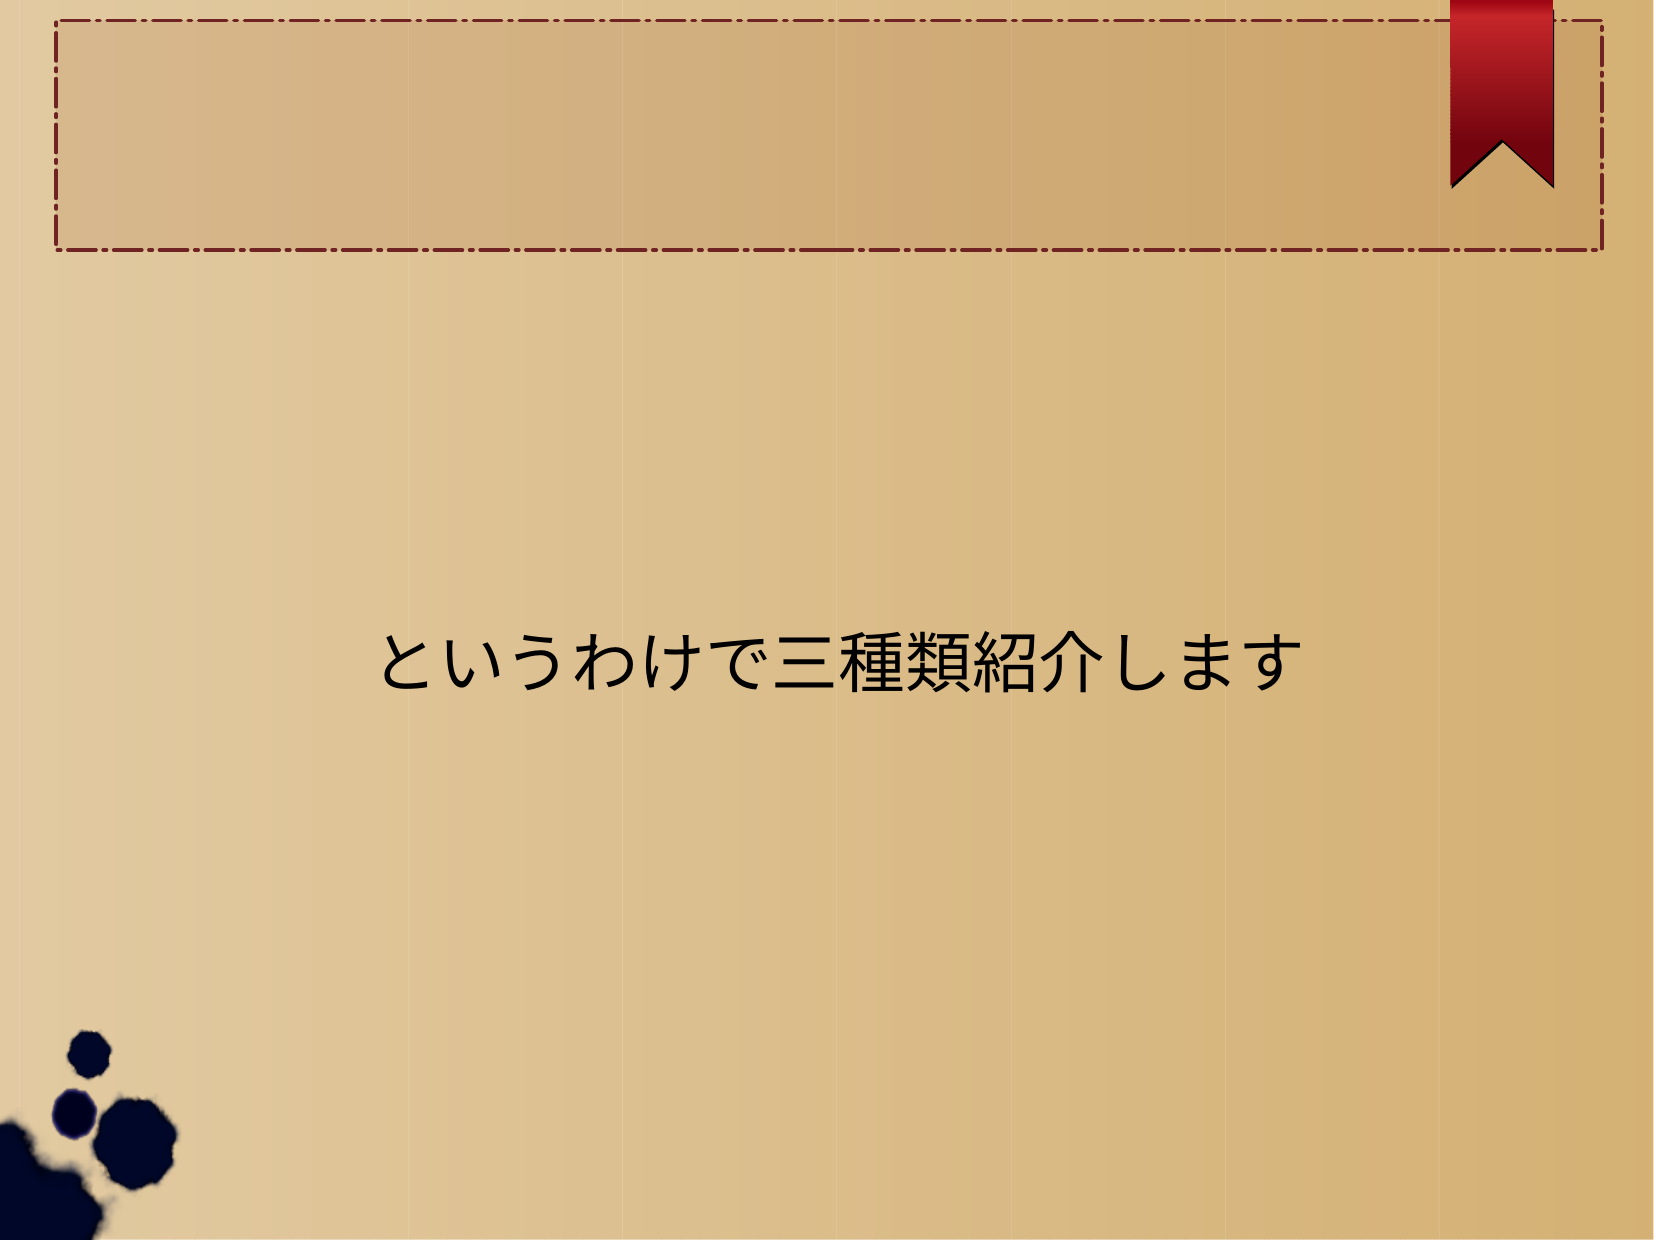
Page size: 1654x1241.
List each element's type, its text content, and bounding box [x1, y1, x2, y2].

subtitle というわけで三種類紹介します [82, 299, 1571, 1019]
